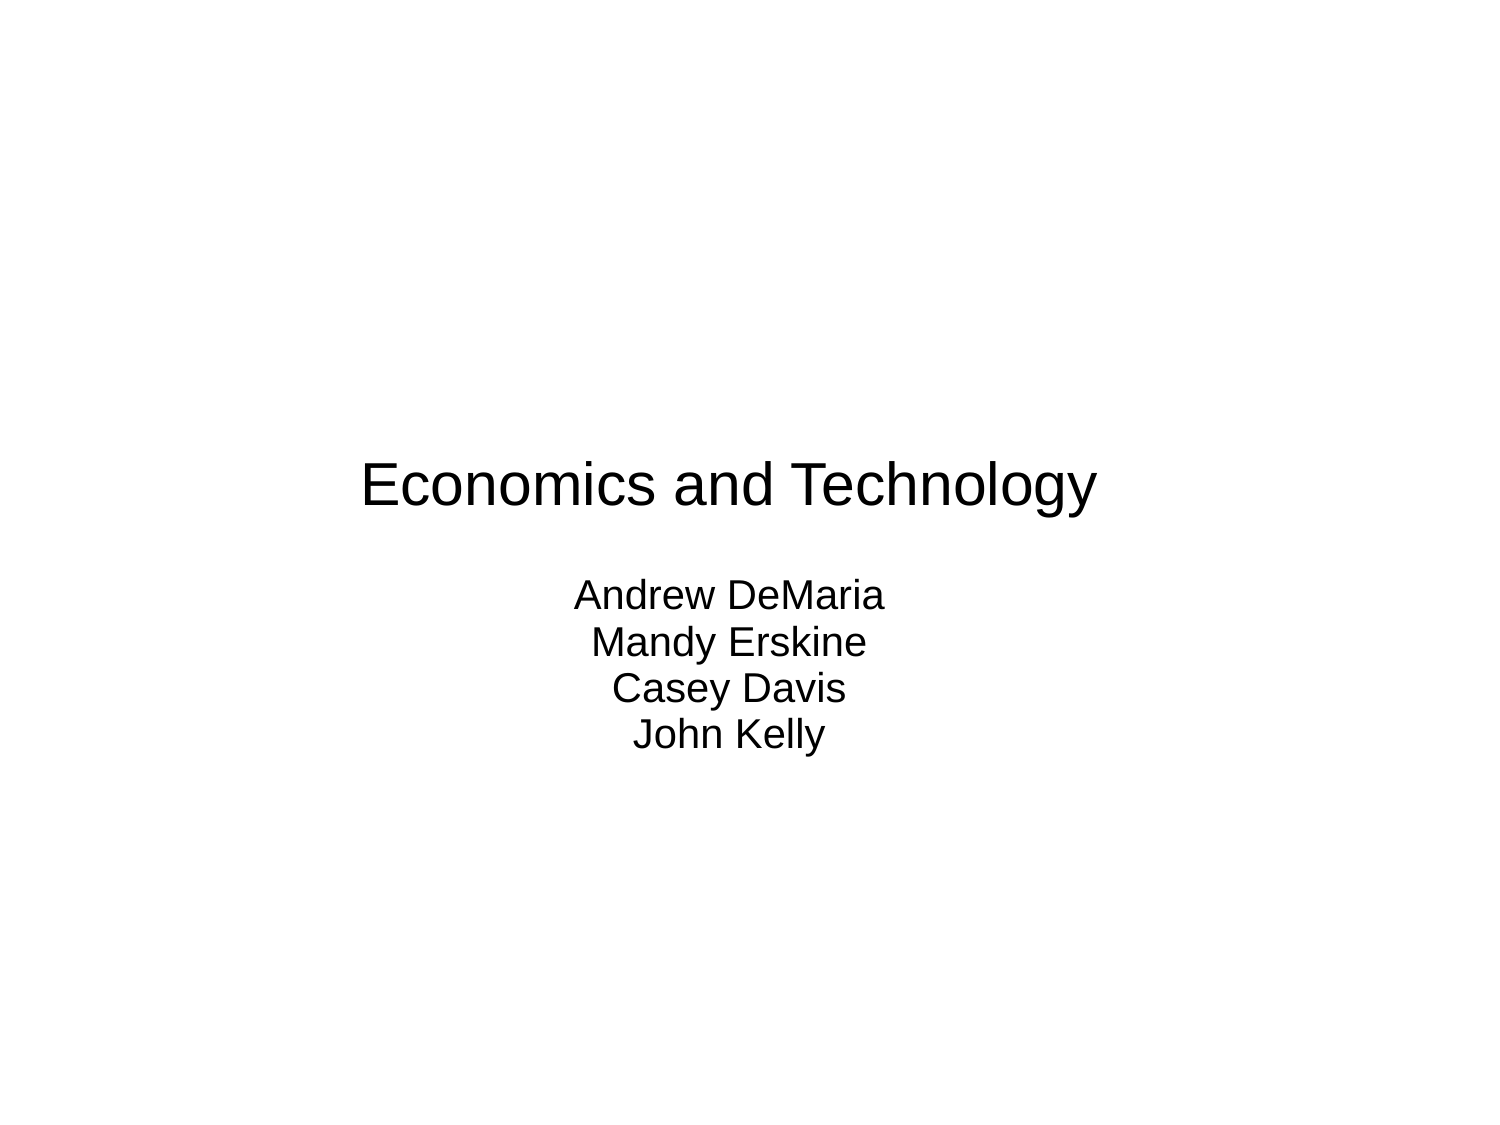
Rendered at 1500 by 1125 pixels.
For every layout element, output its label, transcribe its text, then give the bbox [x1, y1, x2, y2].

text_box Andrew DeMaria Mandy Erskine Casey Davis John Kelly [54, 503, 1405, 827]
subtitle Economics and Technology [54, 410, 1405, 503]
